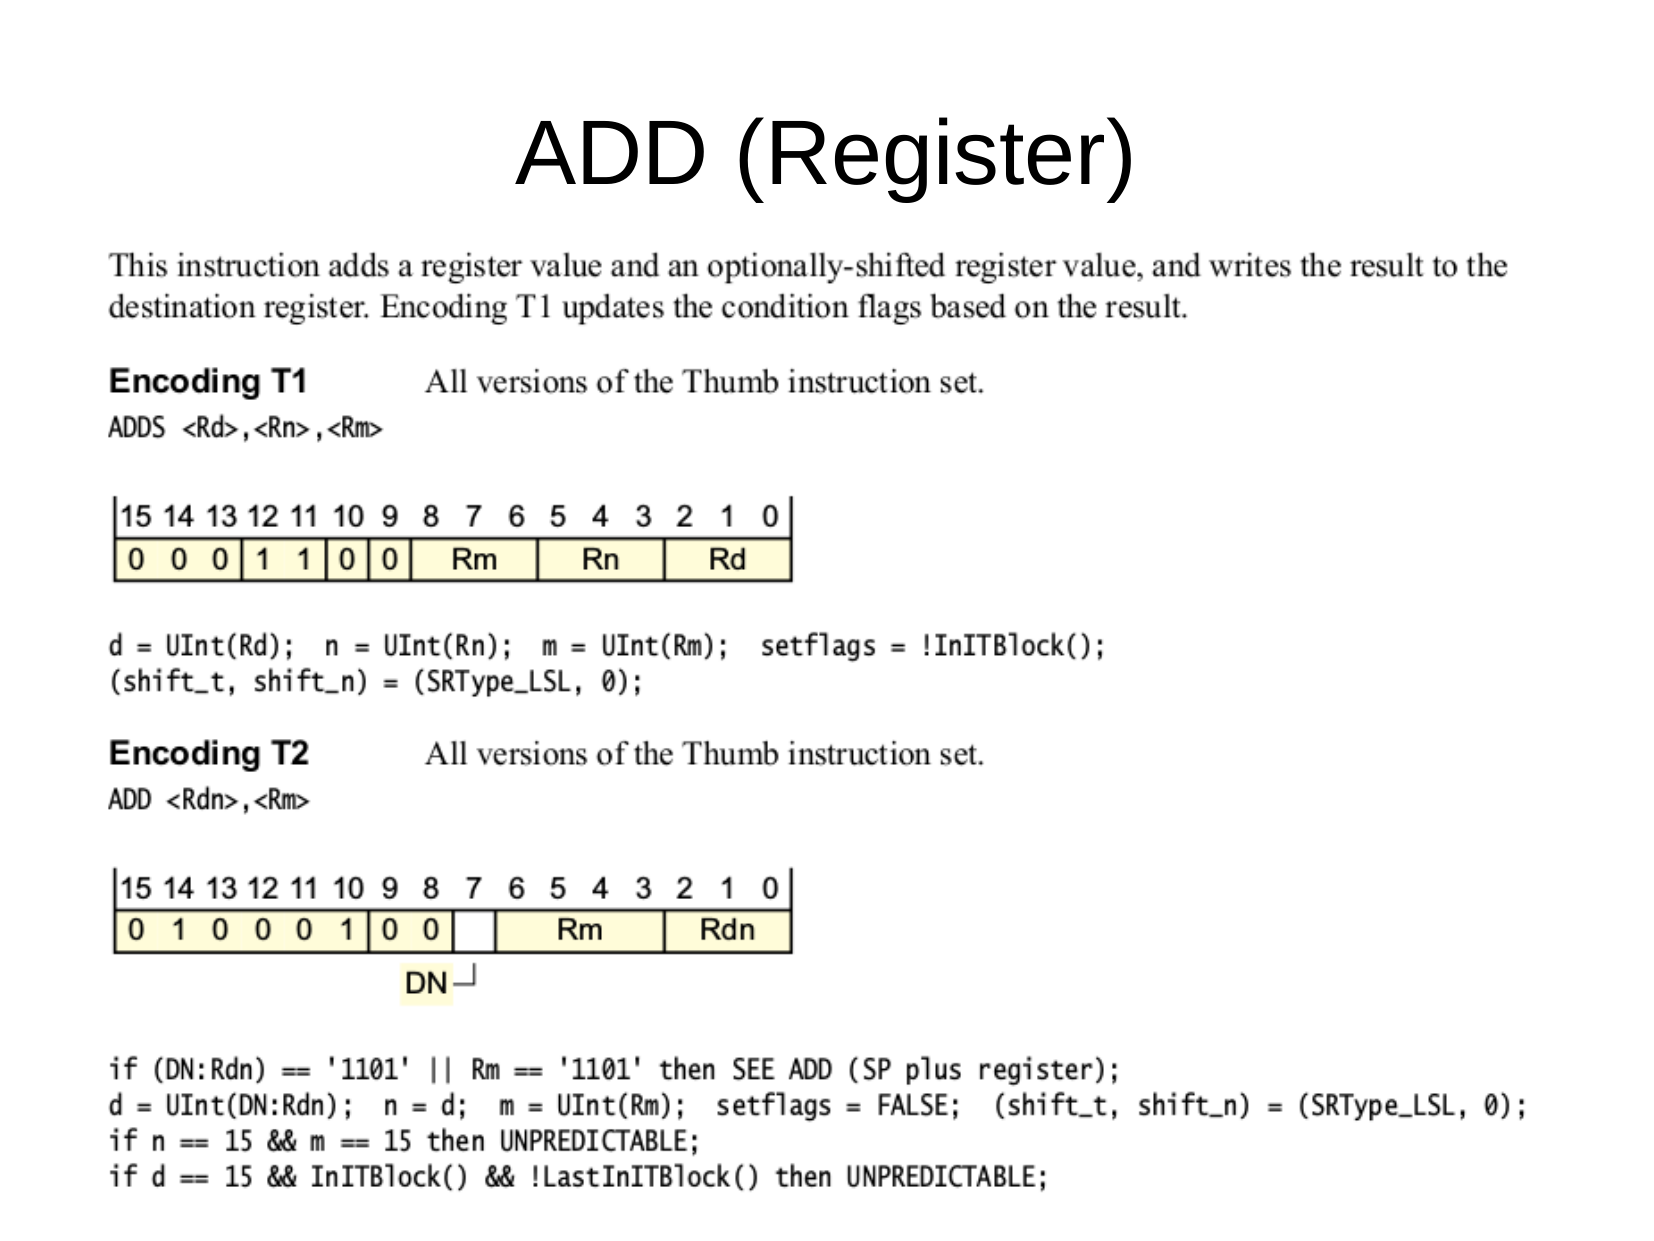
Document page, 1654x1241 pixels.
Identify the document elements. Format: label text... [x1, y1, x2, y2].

title ADD (Register) [82, 49, 1571, 257]
picture [107, 239, 1563, 1212]
